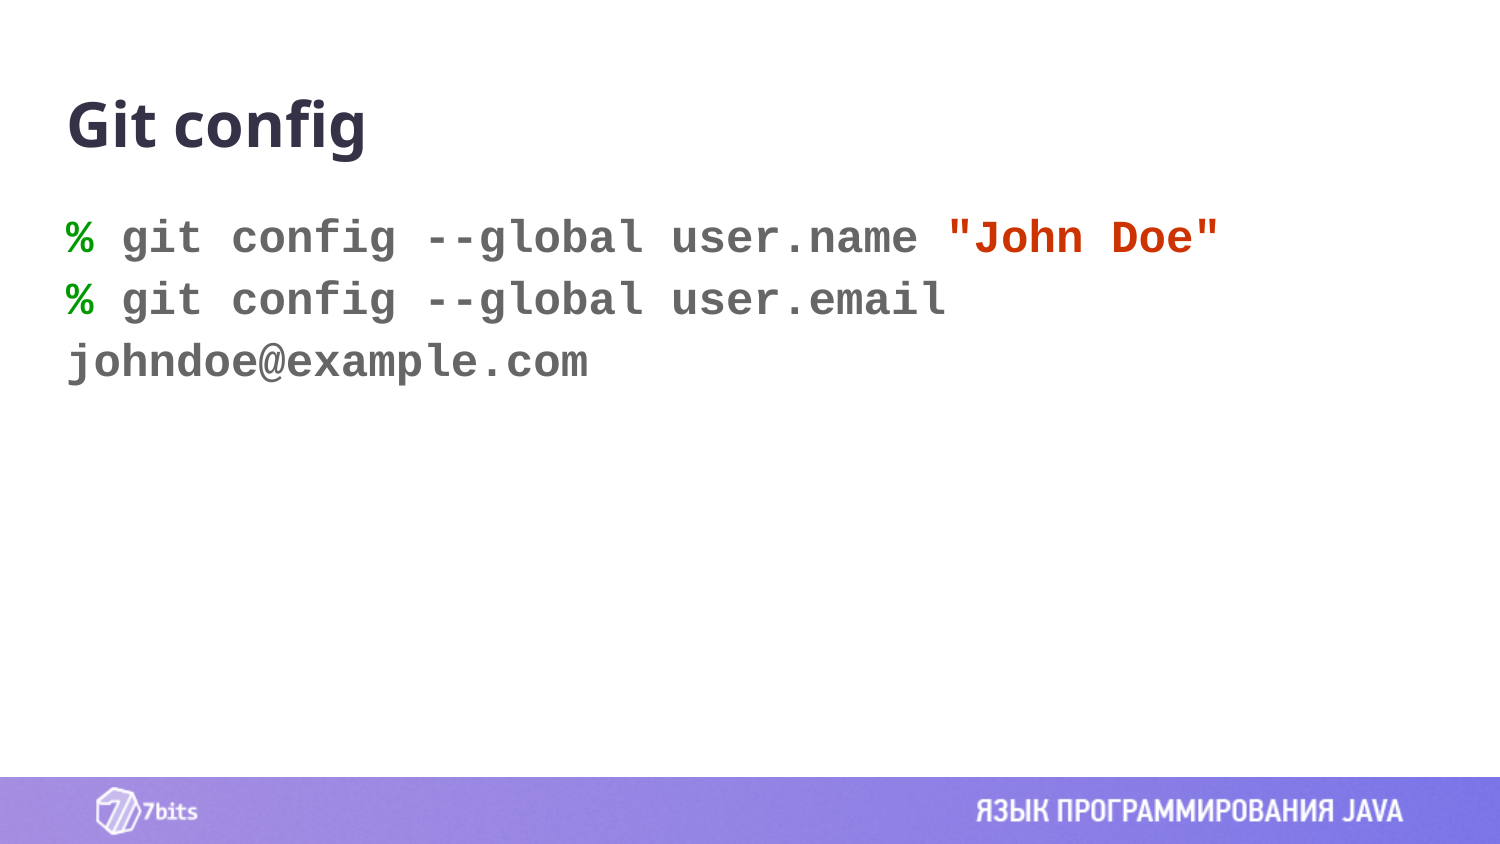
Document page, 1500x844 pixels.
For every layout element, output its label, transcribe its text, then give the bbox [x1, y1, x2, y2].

picture [0, 777, 1500, 844]
list % git config --global user.name "John Doe" % git config --global user.email johndoe@example.com [51, 184, 1449, 745]
title Git config [51, 69, 1449, 164]
